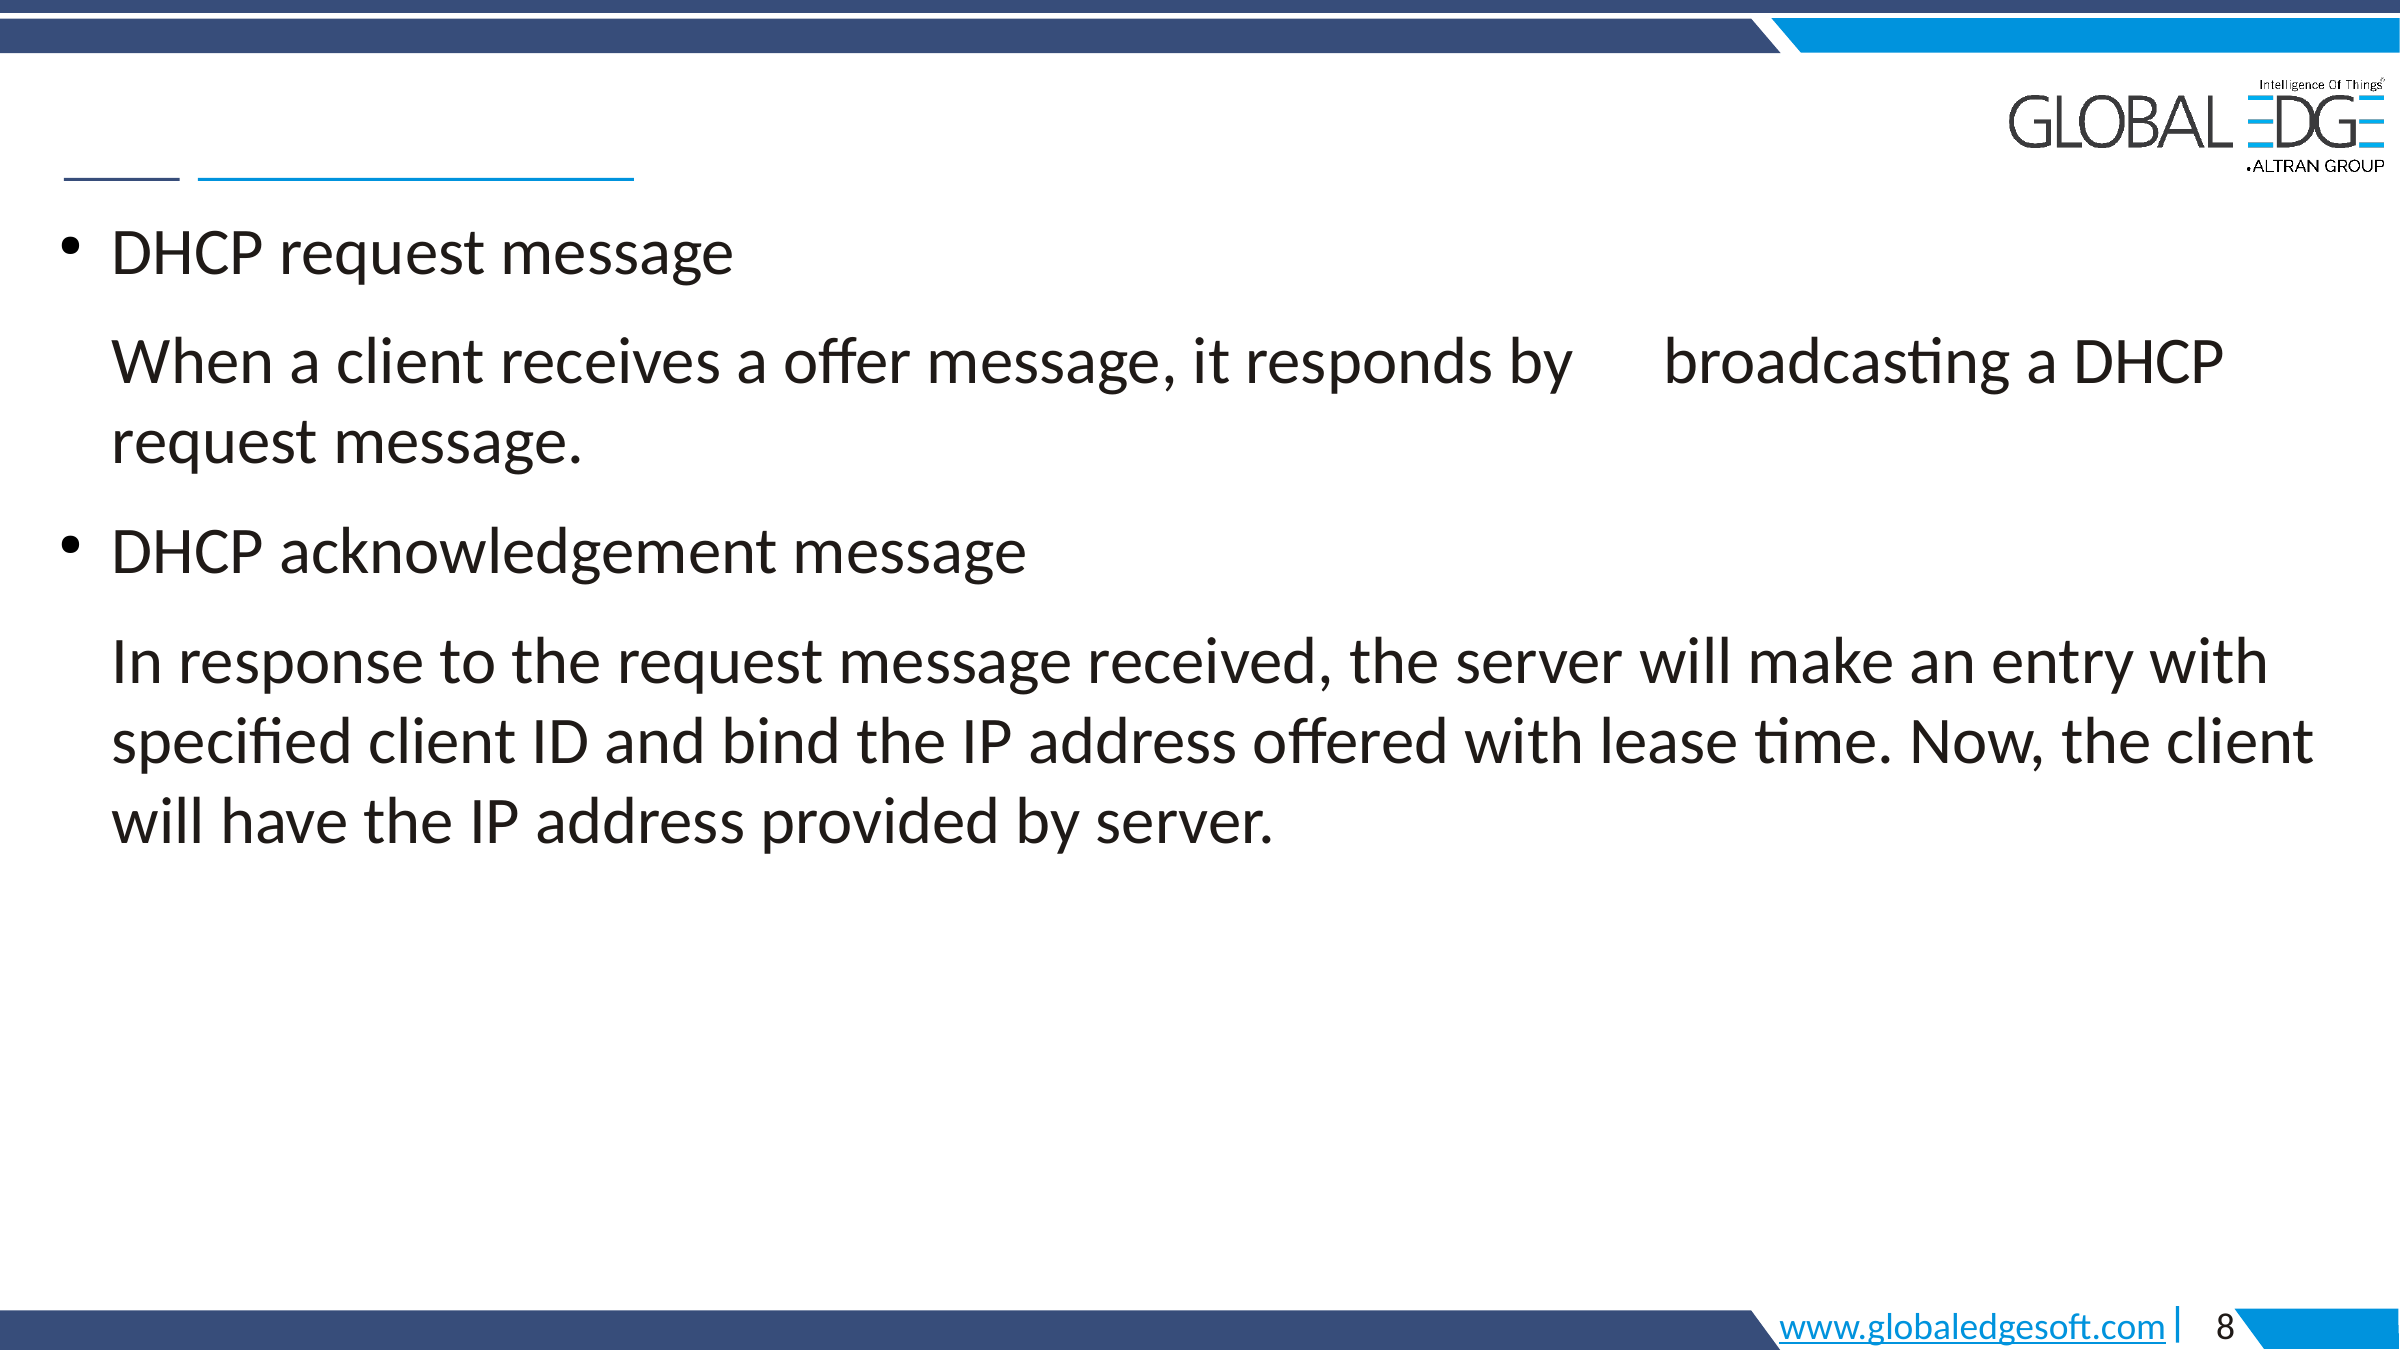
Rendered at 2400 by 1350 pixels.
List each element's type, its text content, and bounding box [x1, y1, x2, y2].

picture [2001, 67, 2392, 182]
list DHCP request message When a client receives a offer message, it responds by broadcasting a DHCP request message. DHCP acknowledgement message In response to the request message received, the server will make an entry with specified client ID and bind the IP address offered with lease time. Now, the client will have the IP address provided by server. [40, 207, 2358, 1288]
